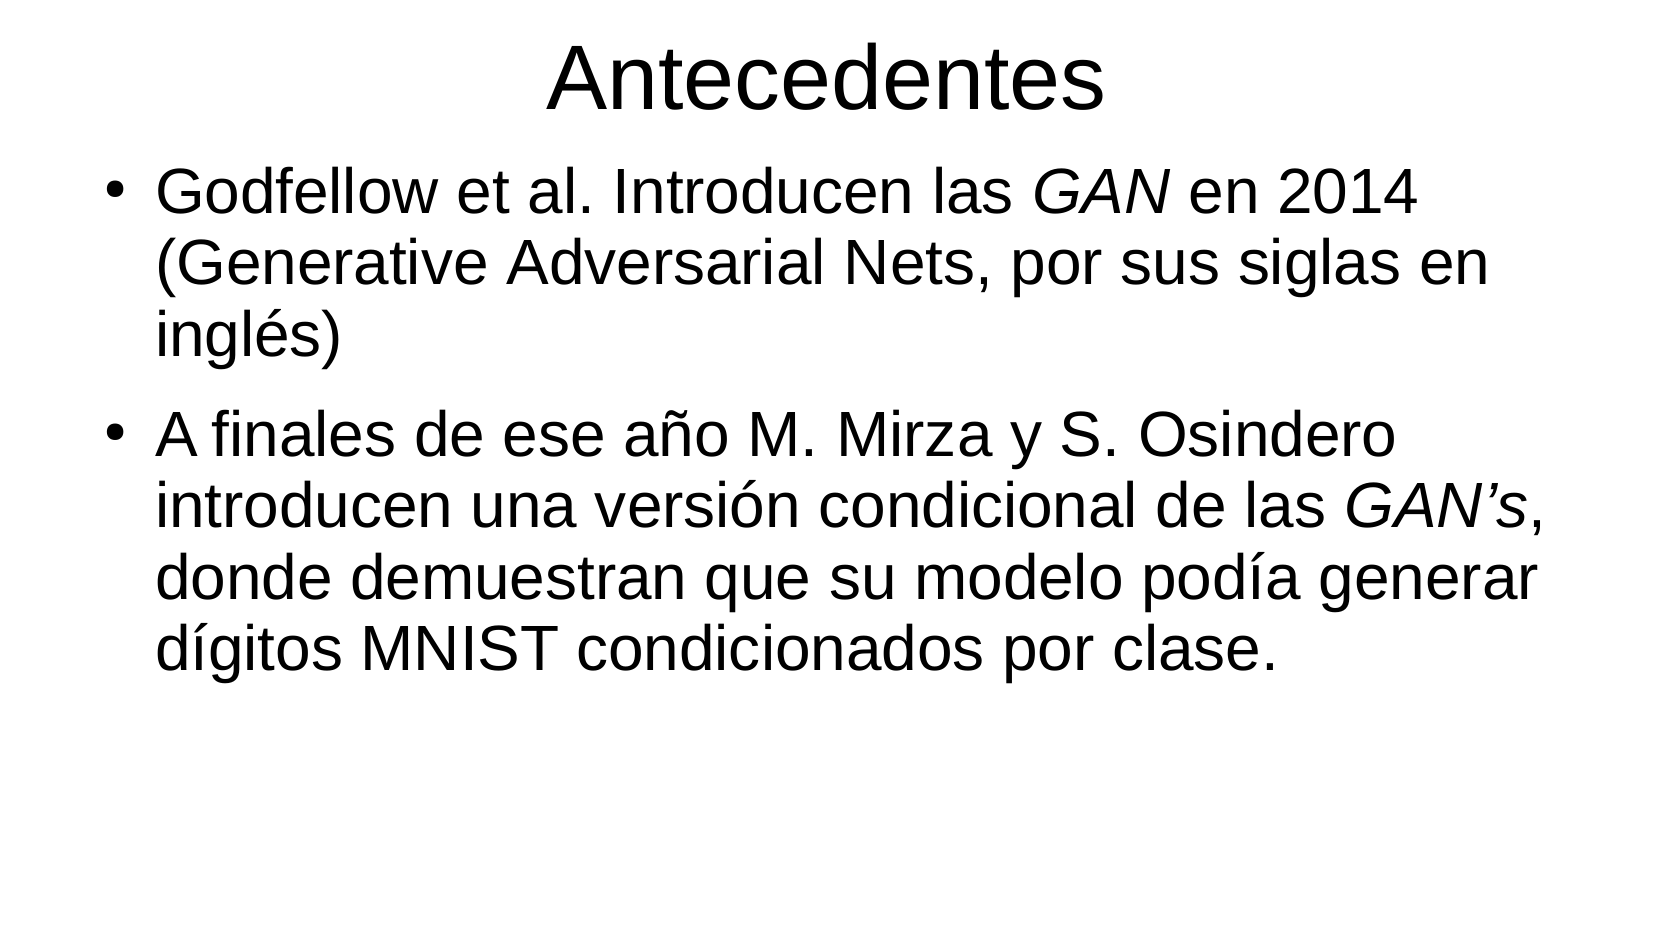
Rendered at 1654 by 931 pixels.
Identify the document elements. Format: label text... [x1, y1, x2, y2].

title Antecedentes [82, 0, 1571, 156]
list Godfellow et al. Introducen las GAN en 2014 (Generative Adversarial Nets, por sus siglas en inglés) A finales de ese año M. Mirza y S. Osindero introducen una versión condicional de las GAN’s, donde demuestran que su modelo podía generar dígitos MNIST condicionados por clase. [86, 155, 1576, 695]
